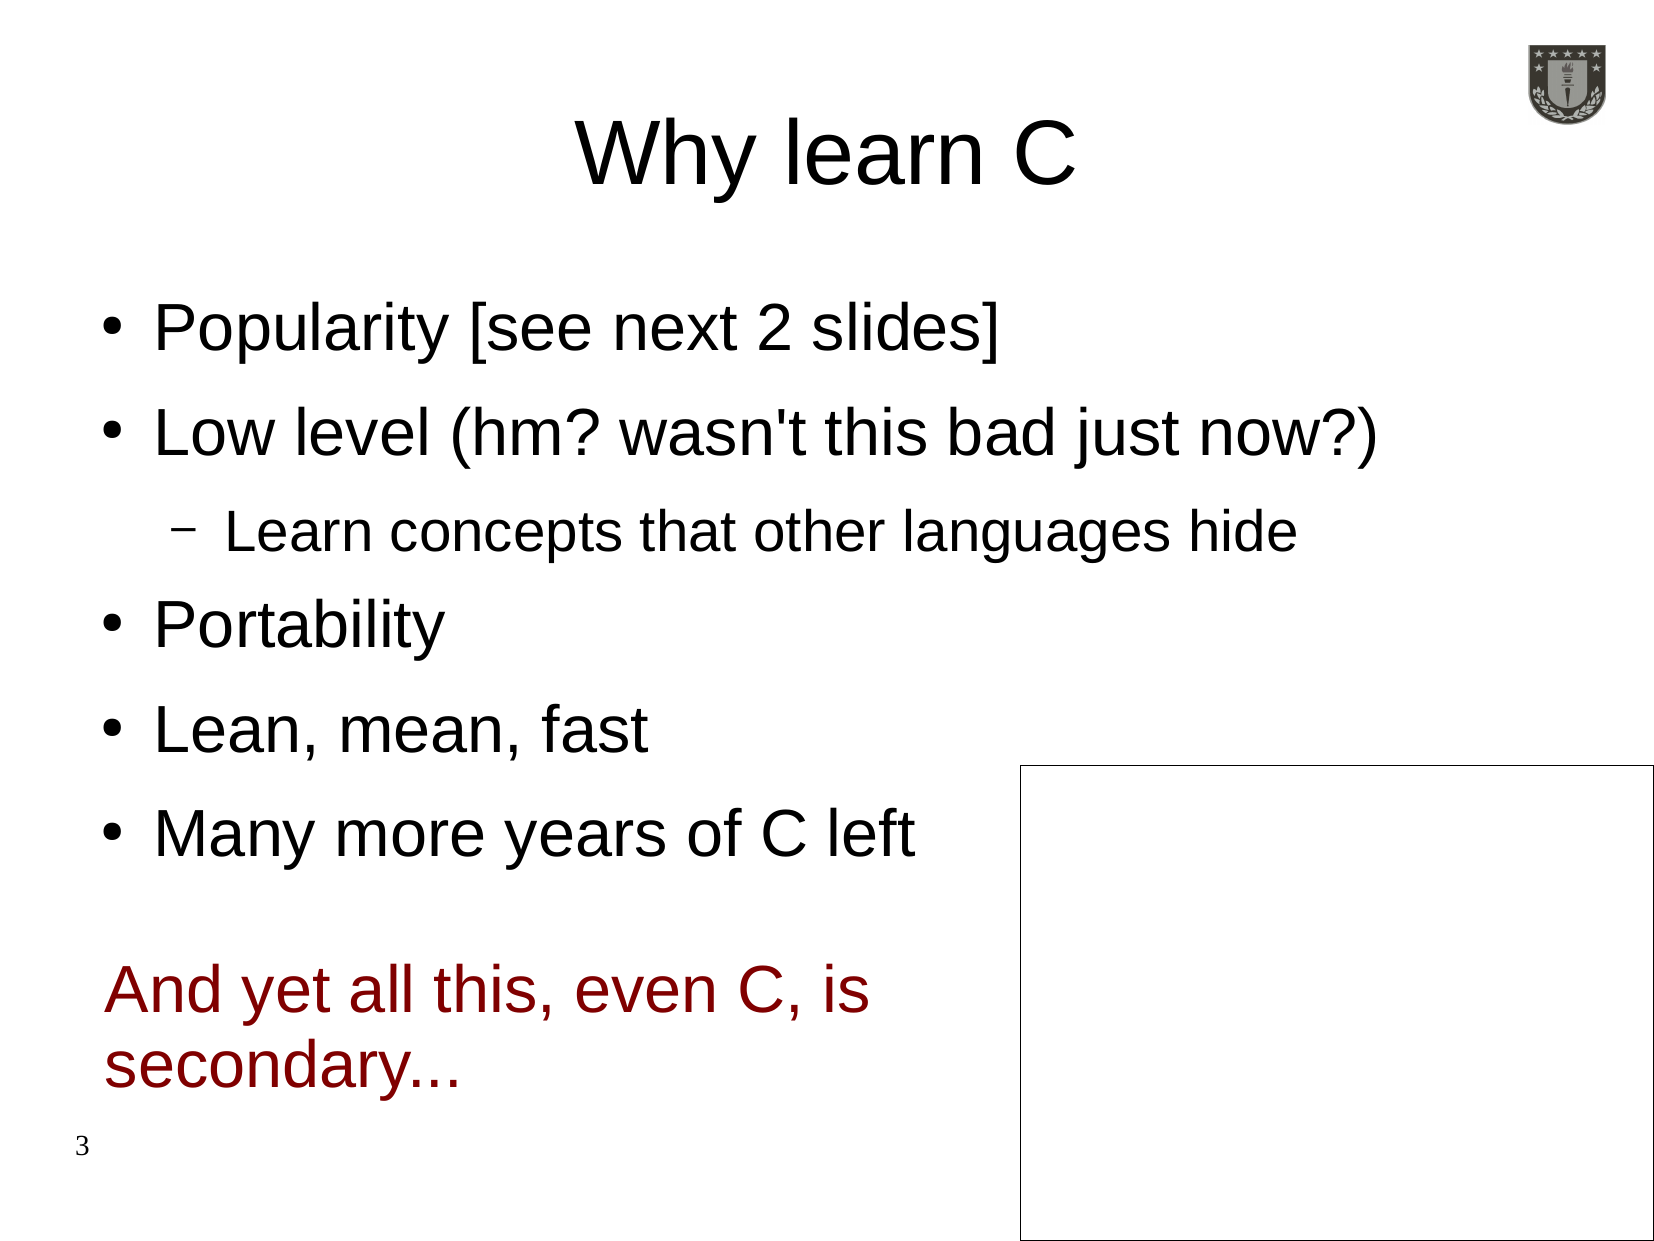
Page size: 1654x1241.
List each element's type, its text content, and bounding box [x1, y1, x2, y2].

picture [1528, 45, 1606, 125]
title Why learn C [82, 49, 1571, 257]
text_box And yet all this, even C, is secondary... [90, 944, 991, 1109]
list Popularity [see next 2 slides] Low level (hm? wasn't this bad just now?) Learn concepts that other languages hide Portability Lean, mean, fast Many more years of C left [82, 290, 1538, 1010]
